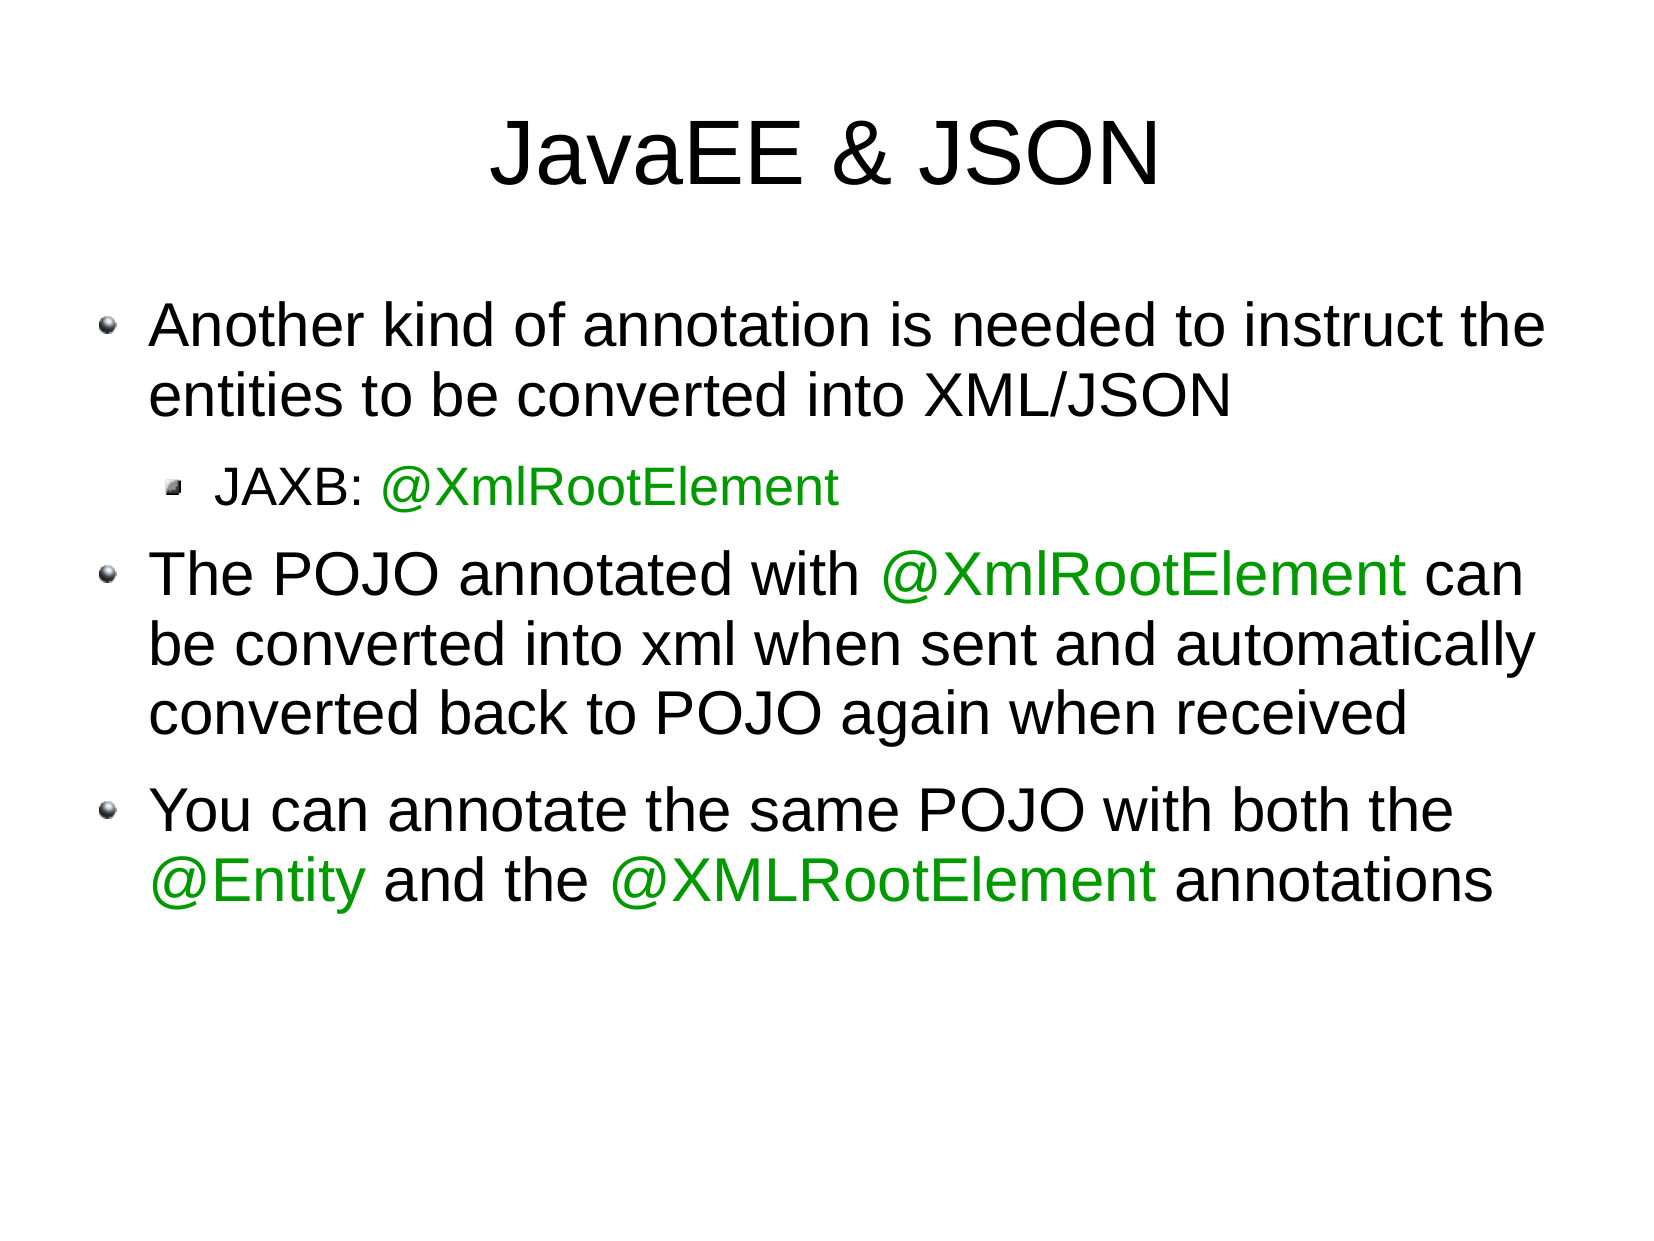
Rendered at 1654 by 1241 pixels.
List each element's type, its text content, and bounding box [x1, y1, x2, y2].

title JavaEE & JSON [82, 49, 1571, 257]
list Another kind of annotation is needed to instruct the entities to be converted into XML/JSON JAXB: @XmlRootElement The POJO annotated with @XmlRootElement can be converted into xml when sent and automatically converted back to POJO again when received You can annotate the same POJO with both the @Entity and the @XMLRootElement annotations [82, 290, 1571, 1010]
